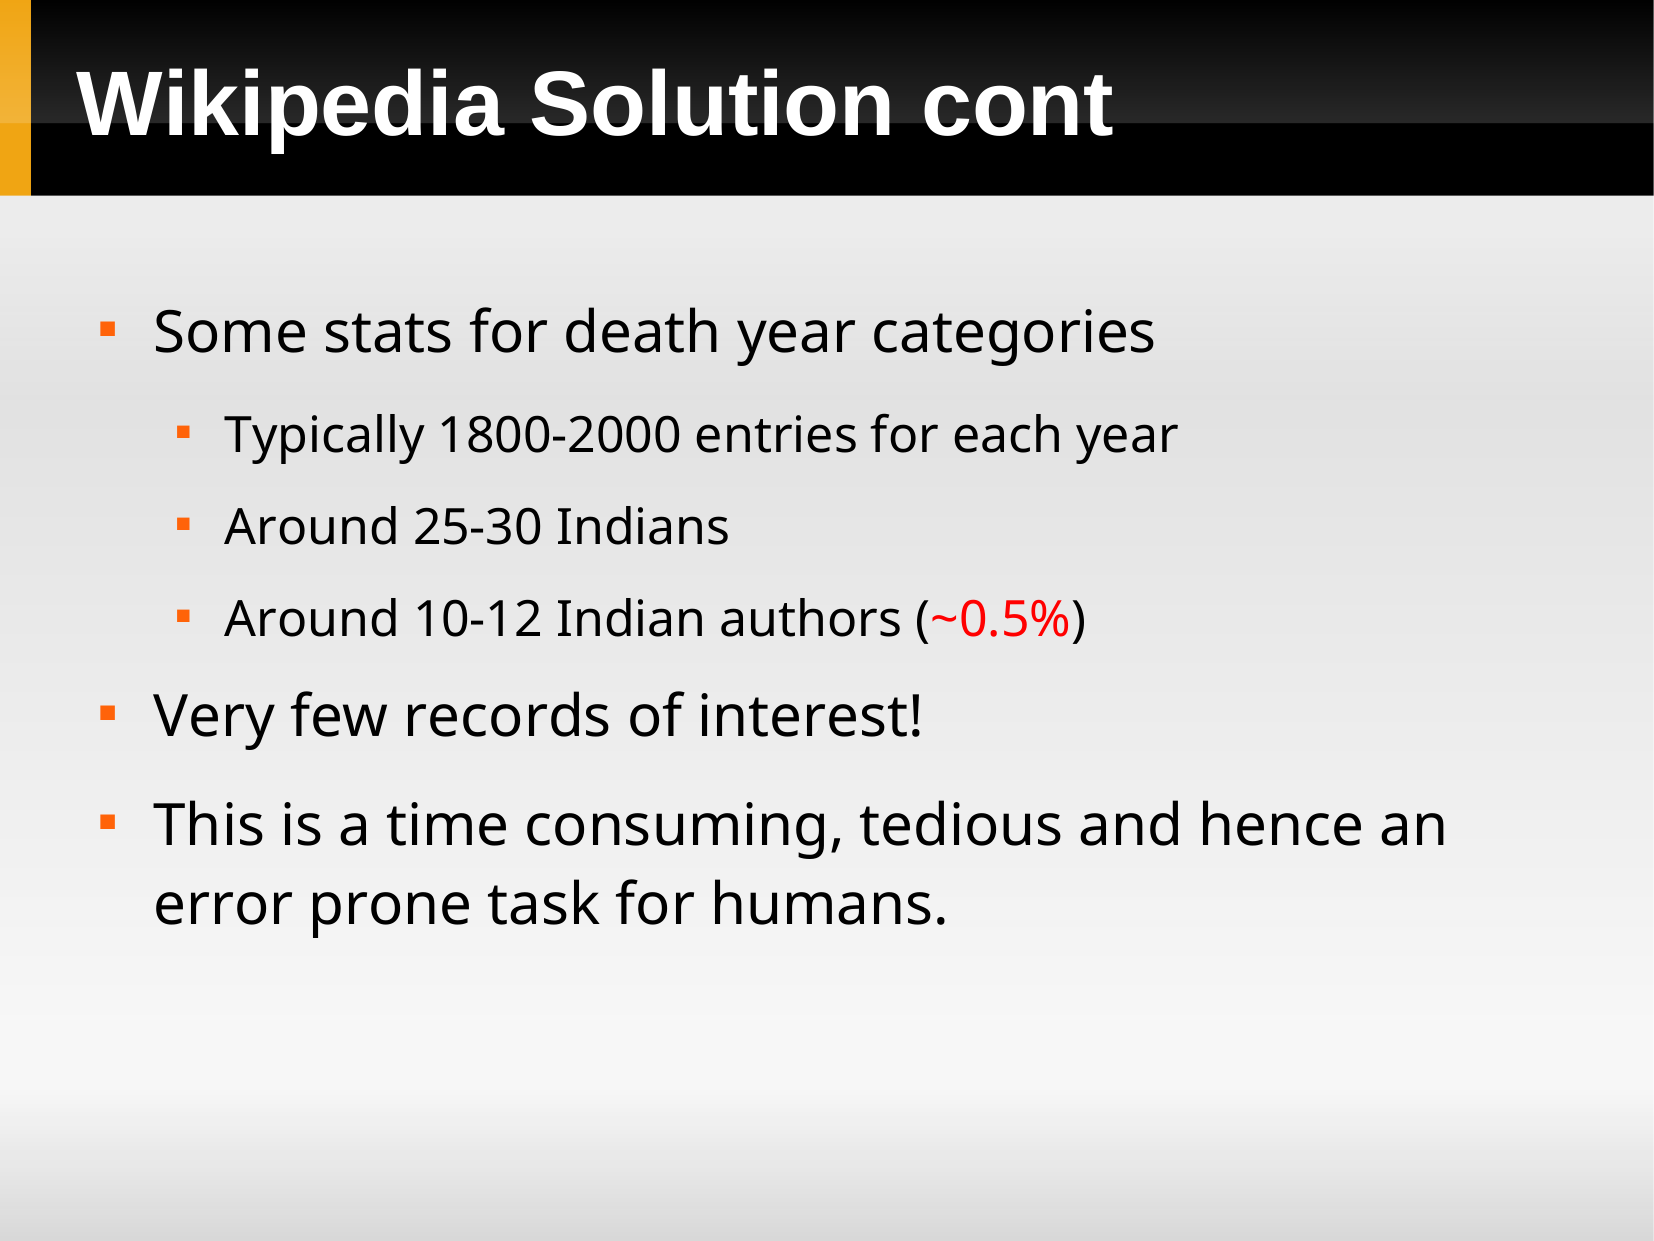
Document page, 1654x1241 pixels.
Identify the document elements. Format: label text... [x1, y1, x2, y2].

title Wikipedia Solution cont [76, 0, 1565, 208]
picture [0, 0, 1654, 1241]
list Some stats for death year categories Typically 1800-2000 entries for each year Around 25-30 Indians Around 10-12 Indian authors (~0.5%) Very few records of interest! This is a time consuming, tedious and hence an error prone task for humans. [82, 290, 1571, 1109]
